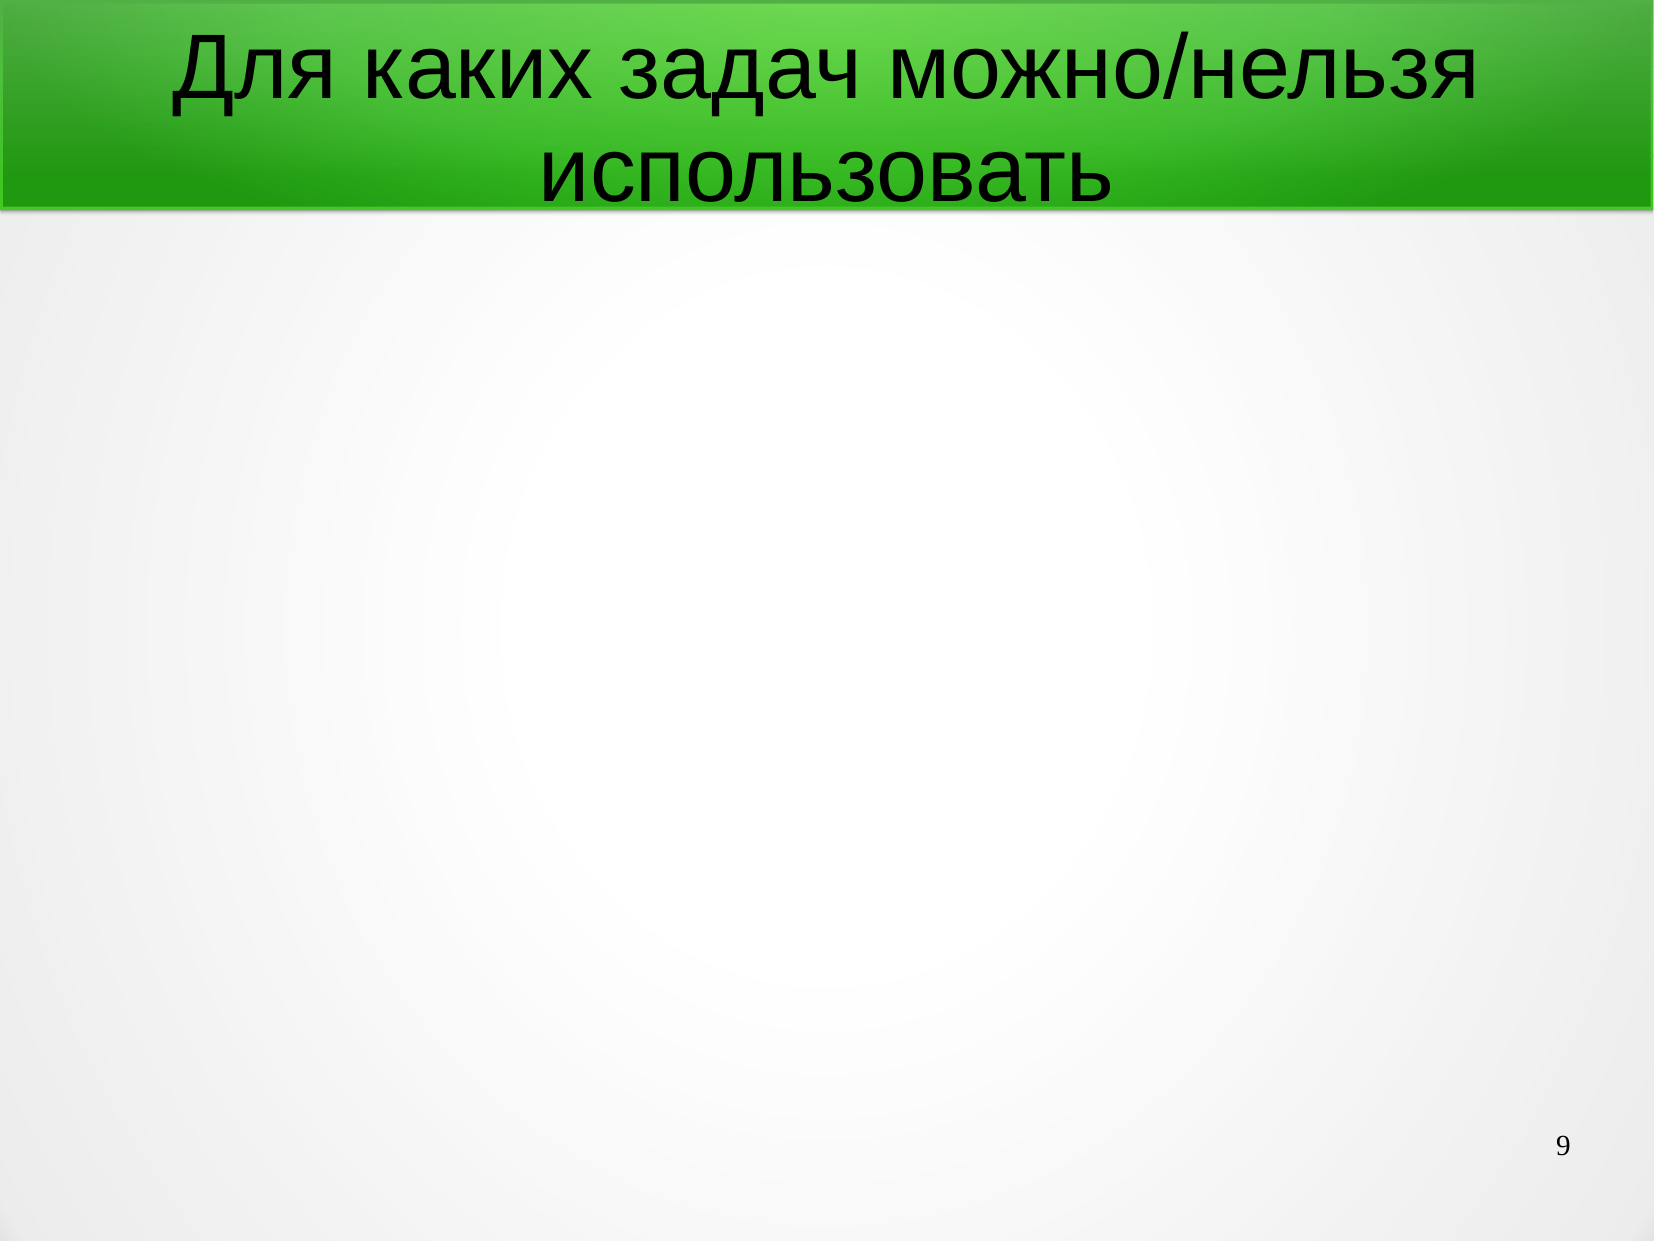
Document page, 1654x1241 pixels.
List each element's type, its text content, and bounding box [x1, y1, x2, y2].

title Для каких задач можно/нельзя использовать [82, 15, 1571, 221]
